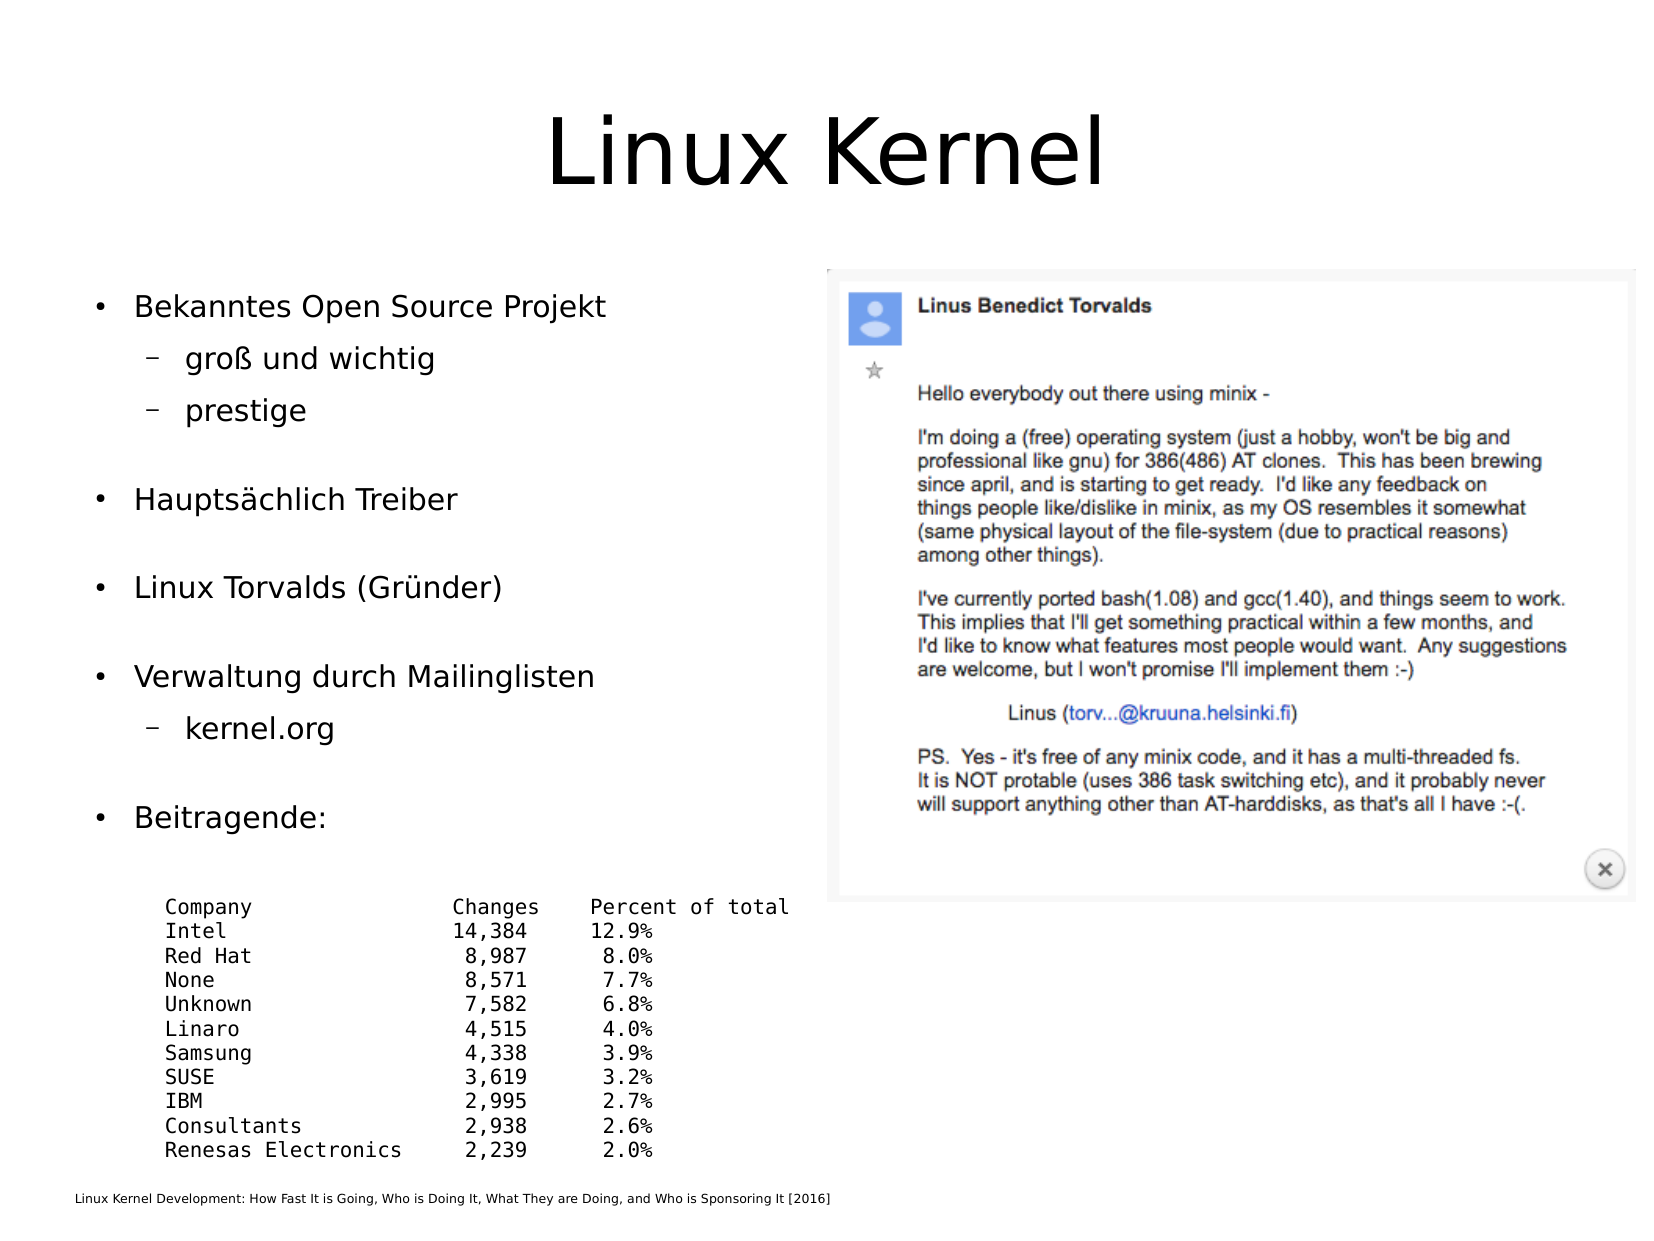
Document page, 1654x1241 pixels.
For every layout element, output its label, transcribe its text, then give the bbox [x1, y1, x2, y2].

text_box Linux Kernel Development: How Fast It is Going, Who is Doing It, What They are Doing, and Who is Sponsoring It [2016] [60, 1185, 886, 1241]
picture [827, 269, 1636, 902]
list Bekanntes Open Source Projekt groß und wichtig prestige Hauptsächlich Treiber Linux Torvalds (Gründer) Verwaltung durch Mailinglisten kernel.org Beitragende: [82, 290, 827, 841]
text_box Company Changes Percent of total Intel 14,384 12.9% Red Hat 8,987 8.0% None 8,571 7.7% Unknown 7,582 6.8% Linaro 4,515 4.0% Samsung 4,338 3.9% SUSE 3,619 3.2% IBM 2,995 2.7% Consultants 2,938 2.6% Renesas Electronics 2,239 2.0% [150, 888, 805, 1171]
title Linux Kernel [82, 49, 1571, 257]
